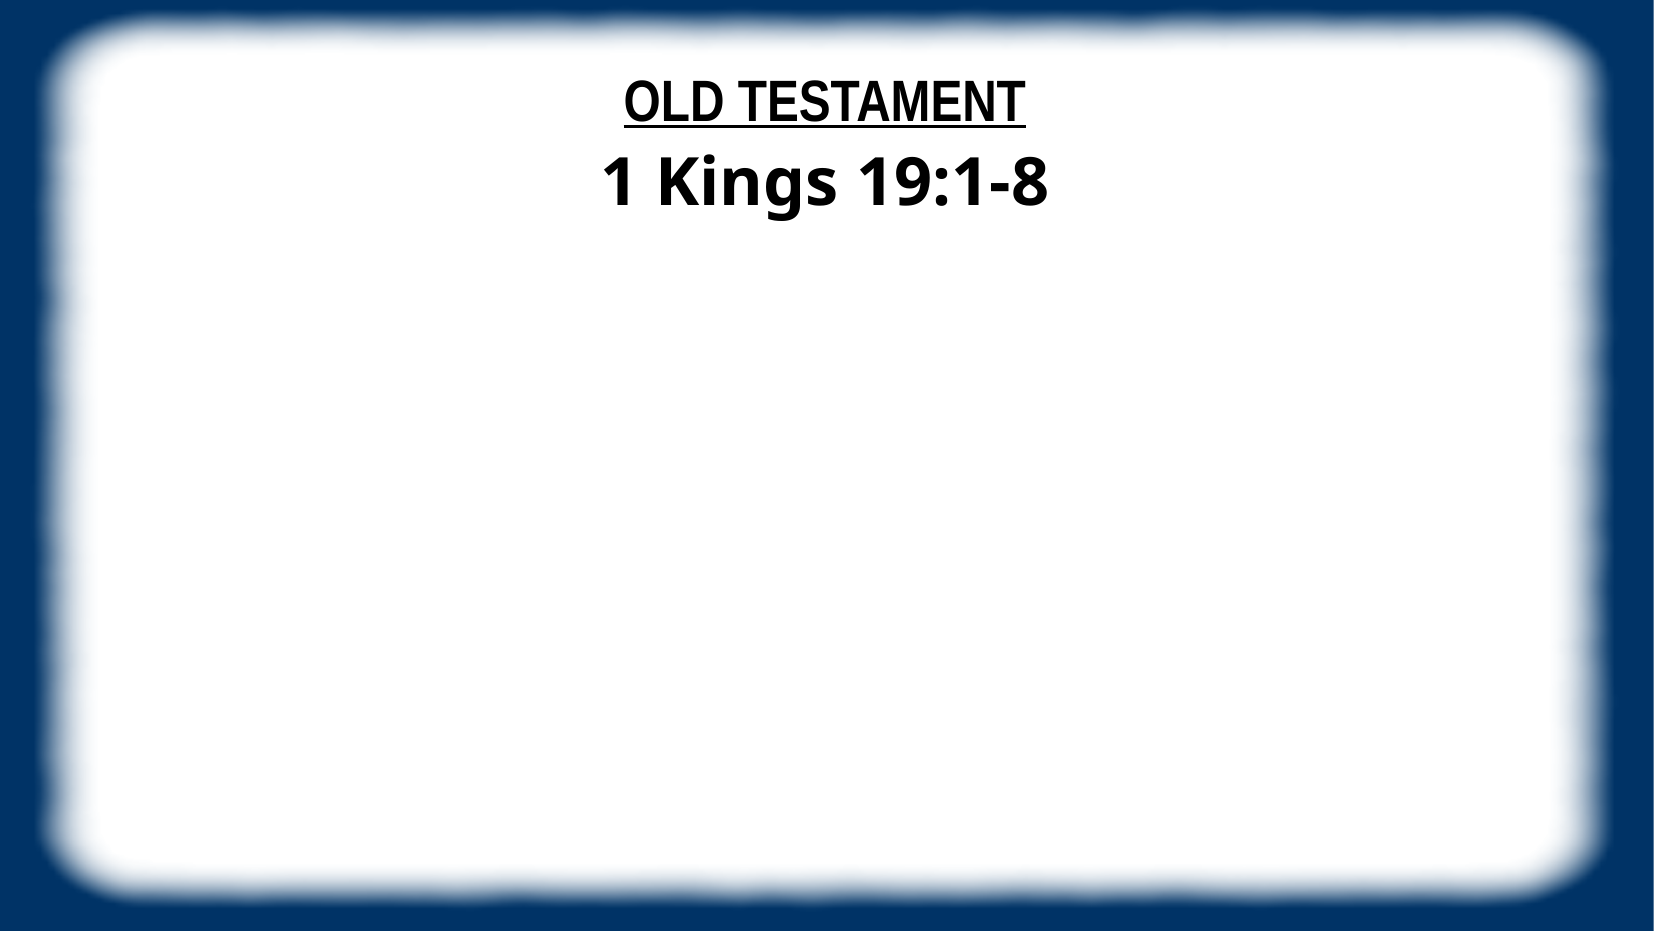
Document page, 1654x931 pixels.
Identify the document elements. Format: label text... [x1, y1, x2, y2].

picture [0, 0, 1654, 931]
text_box OLD TESTAMENT 1 Kings 19:1-8 [105, 60, 1546, 241]
